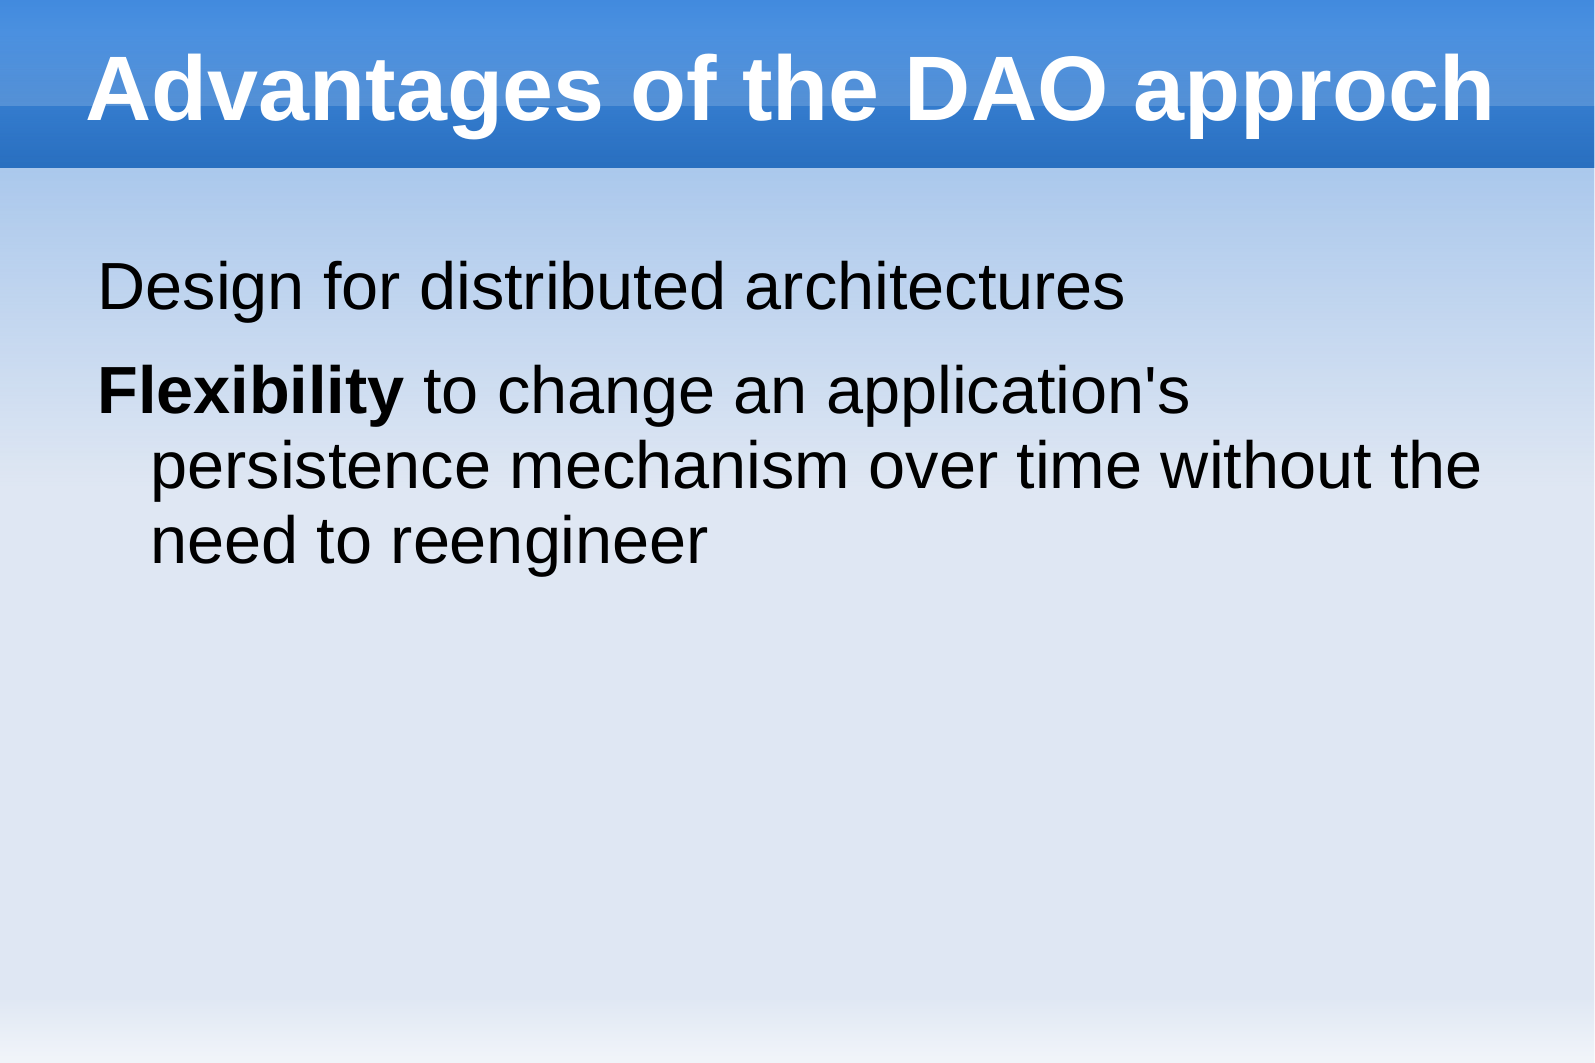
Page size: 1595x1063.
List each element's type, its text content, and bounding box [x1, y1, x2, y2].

title Advantages of the DAO approch [74, 7, 1510, 171]
picture [0, 0, 1595, 1063]
list Design for distributed architectures Flexibility to change an application's persistence mechanism over time without the need to reengineer [79, 248, 1515, 936]
